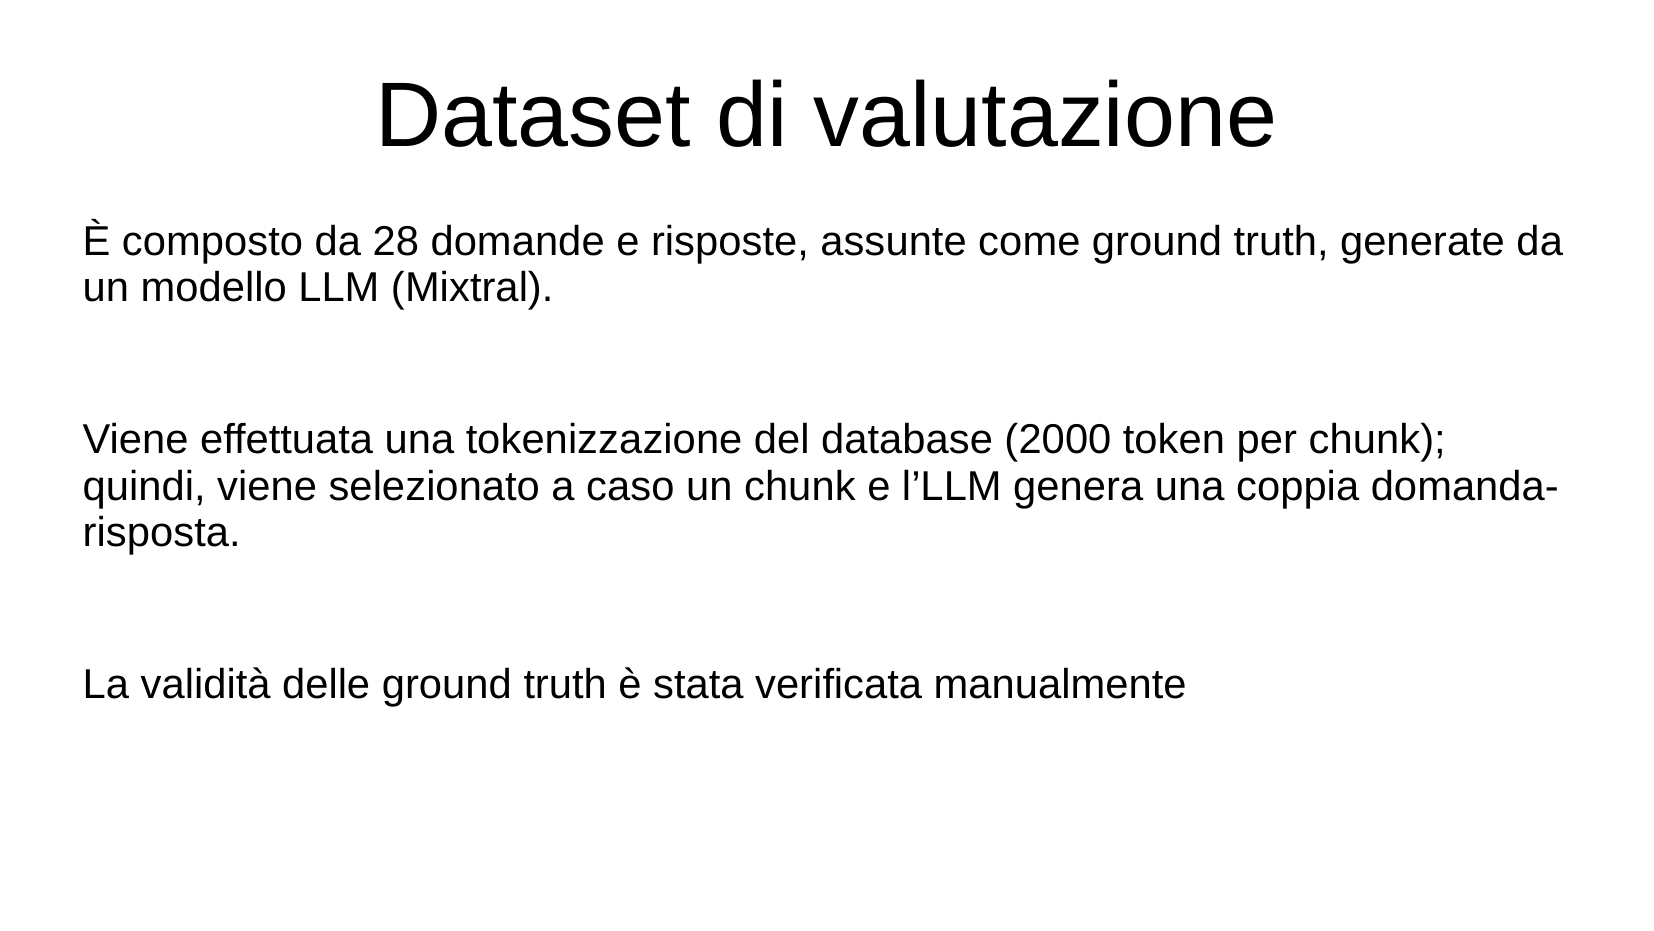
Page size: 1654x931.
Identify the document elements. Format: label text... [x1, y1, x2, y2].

list È composto da 28 domande e risposte, assunte come ground truth, generate da un modello LLM (Mixtral). Viene effettuata una tokenizzazione del database (2000 token per chunk); quindi, viene selezionato a caso un chunk e l’LLM genera una coppia domanda-risposta. La validità delle ground truth è stata verificata manualmente [82, 217, 1571, 758]
title Dataset di valutazione [82, 37, 1571, 193]
